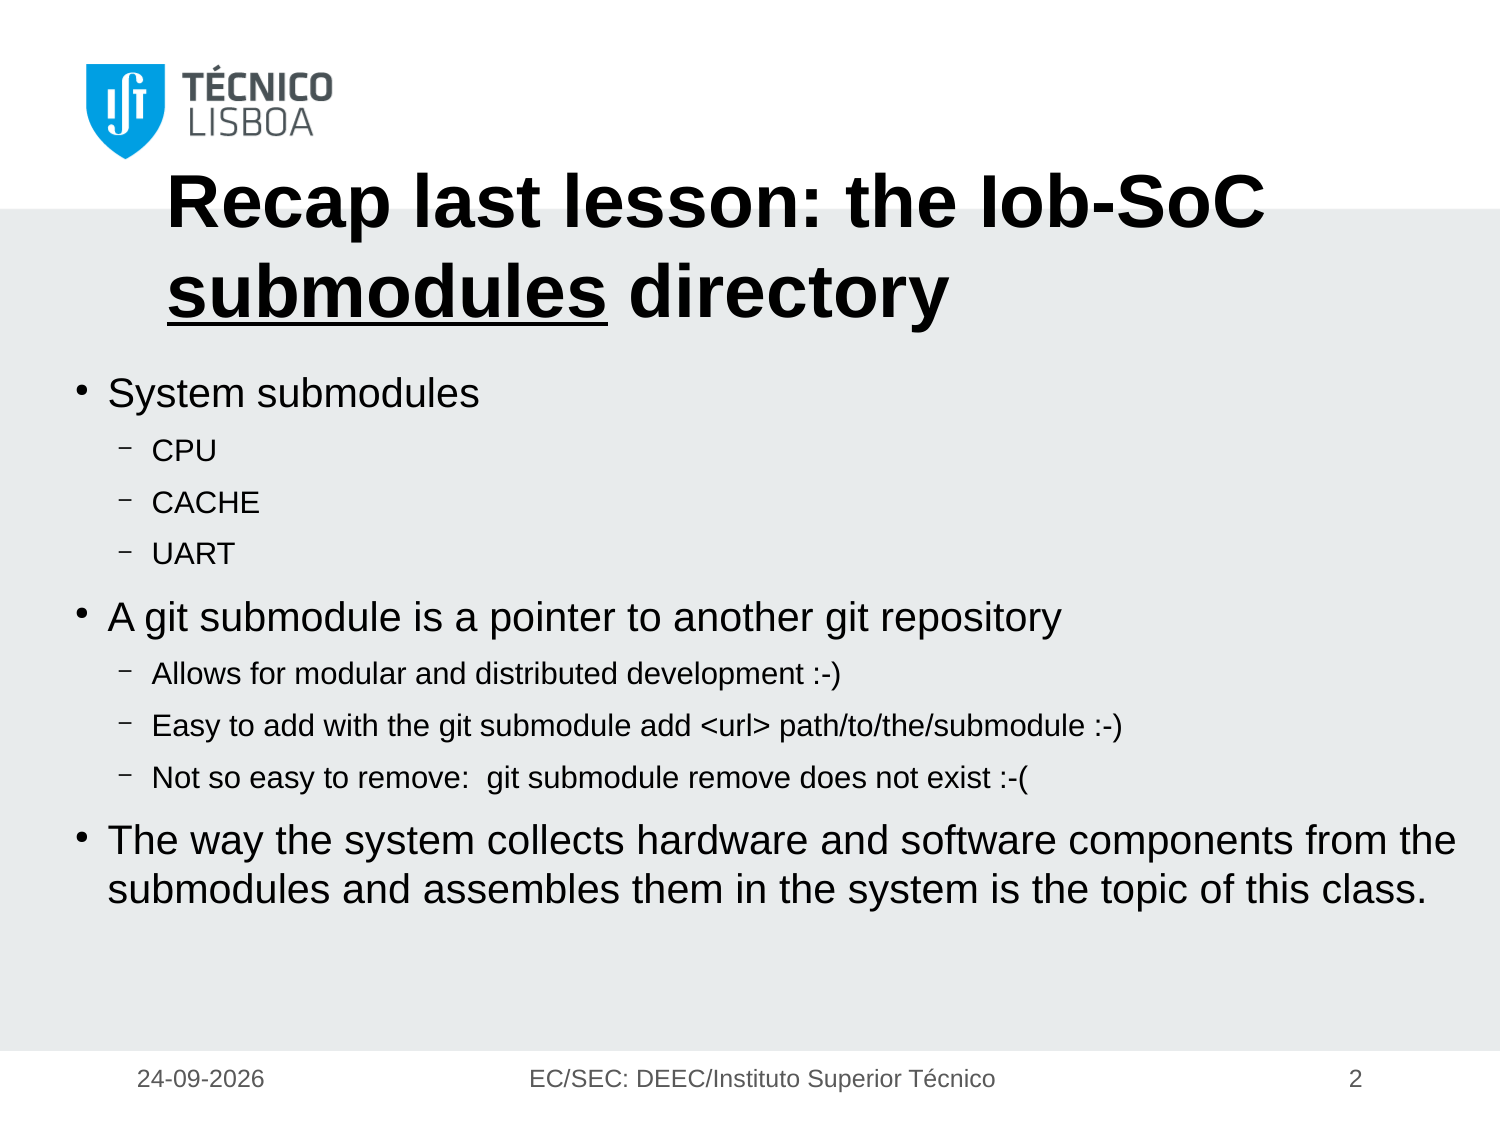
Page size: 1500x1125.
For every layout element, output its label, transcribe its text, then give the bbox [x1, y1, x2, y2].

slide_number 9 [1077, 1052, 1378, 1103]
list System submodules CPU CACHE UART A git submodule is a pointer to another git repository Allows for modular and distributed development :-) Easy to add with the git submodule add <url> path/to/the/submodule :-) Not so easy to remove: git submodule remove does not exist :-( The way the system collects hardware and software components from the submodules and assembles them in the system is the topic of this class. [63, 366, 1477, 1028]
picture [0, 0, 1500, 1125]
title Recap last lesson: the Iob-SoC submodules directory [151, 171, 1408, 314]
slide_number 09-10-2020 [121, 1052, 425, 1103]
footer EC/SEC: DEEC/Instituto Superior Técnico [512, 1052, 1021, 1103]
